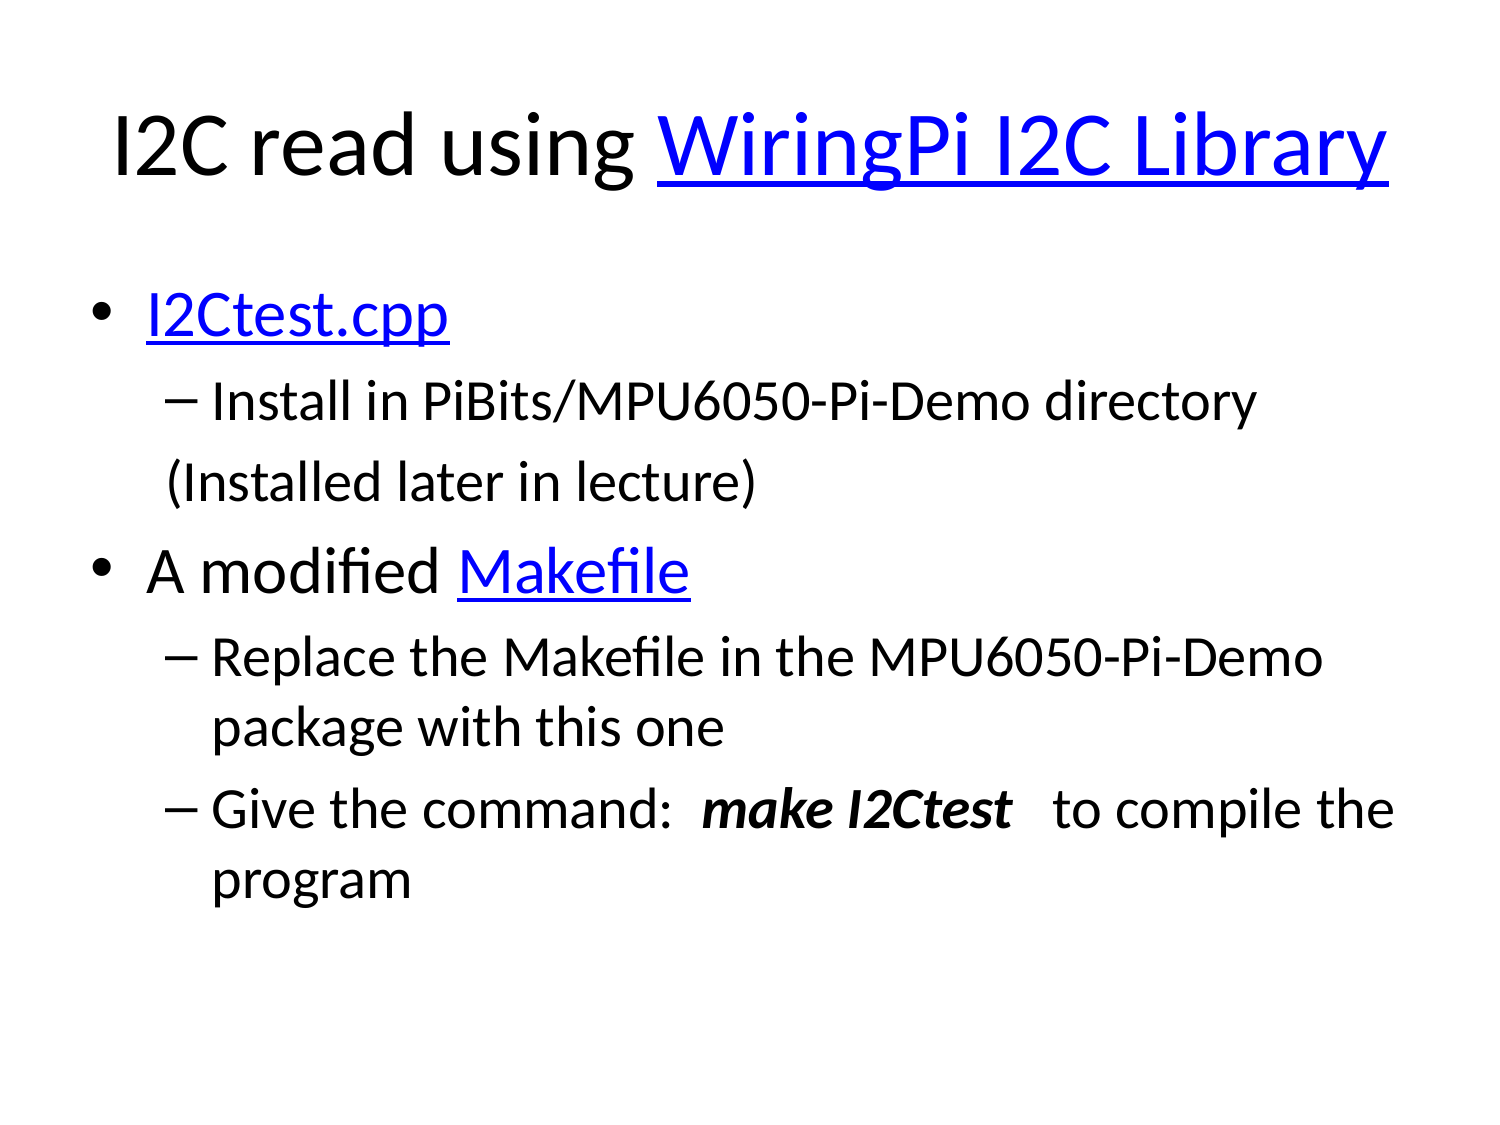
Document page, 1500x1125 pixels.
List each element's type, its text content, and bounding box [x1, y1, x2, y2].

list I2Ctest.cpp Install in PiBits/MPU6050-Pi-Demo directory (Installed later in lecture) A modified Makefile Replace the Makefile in the MPU6050-Pi-Demo package with this one Give the command: make I2Ctest to compile the program [75, 262, 1425, 1005]
title I2C read using WiringPi I2C Library [75, 45, 1425, 233]
